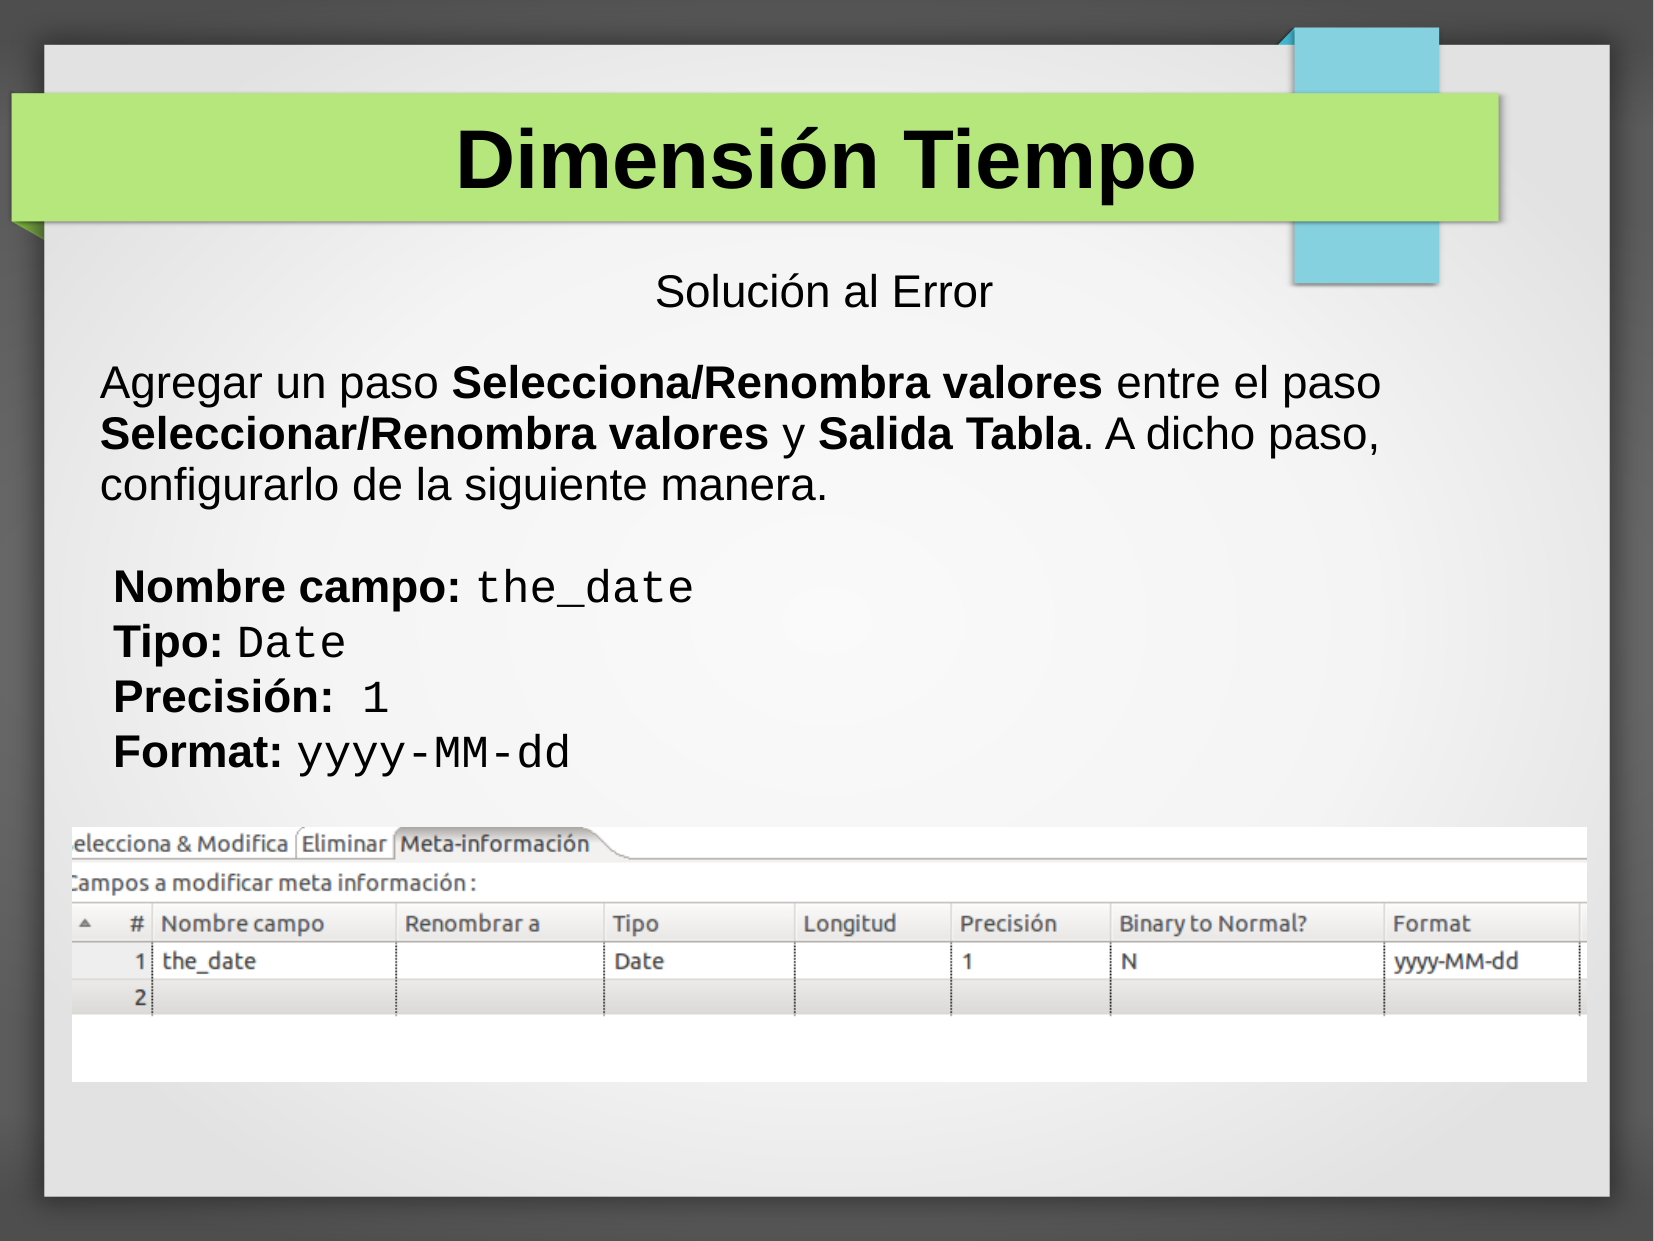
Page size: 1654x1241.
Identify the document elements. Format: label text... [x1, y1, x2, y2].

text_box Solución al Error [639, 258, 1009, 325]
picture [0, 0, 1654, 1241]
text_box Nombre campo: the_date Tipo: Date Precisión: 1 Format: yyyy-MM-dd [98, 553, 722, 790]
title Dimensión Tiempo [70, 106, 1583, 213]
text_box Agregar un paso Selecciona/Renombra valores entre el paso Seleccionar/Renombra valores y Salida Tabla. A dicho paso, configurarlo de la siguiente manera. [85, 349, 1532, 519]
